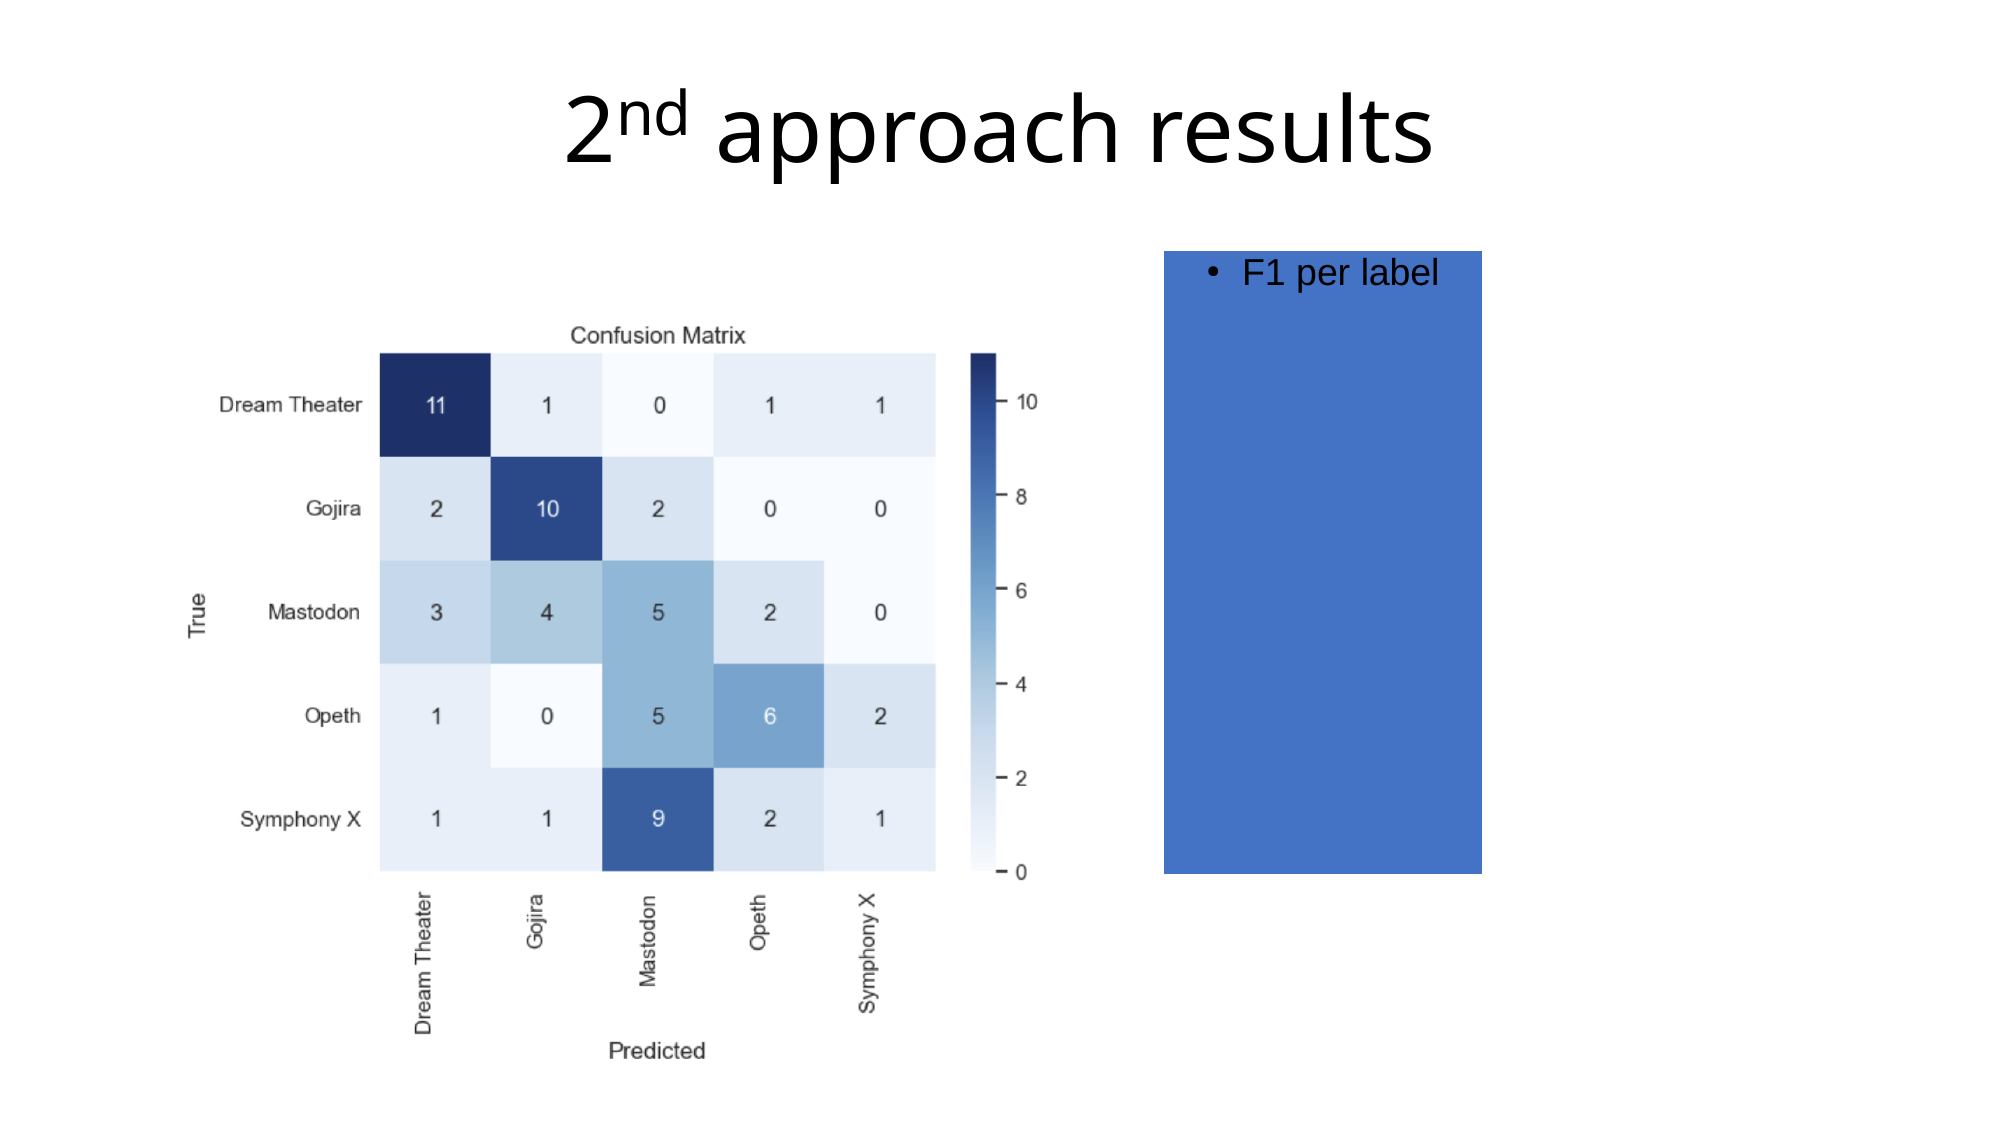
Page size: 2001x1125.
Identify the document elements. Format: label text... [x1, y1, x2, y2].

table_cell [1164, 355, 1482, 459]
title 2nd approach results [137, 59, 1863, 205]
table_cell [1164, 459, 1482, 562]
table_cell [1164, 770, 1482, 874]
table_cell [1164, 562, 1482, 666]
table_header F1 per label [1164, 251, 1482, 355]
table_cell [1164, 666, 1482, 770]
picture [156, 317, 1050, 1066]
